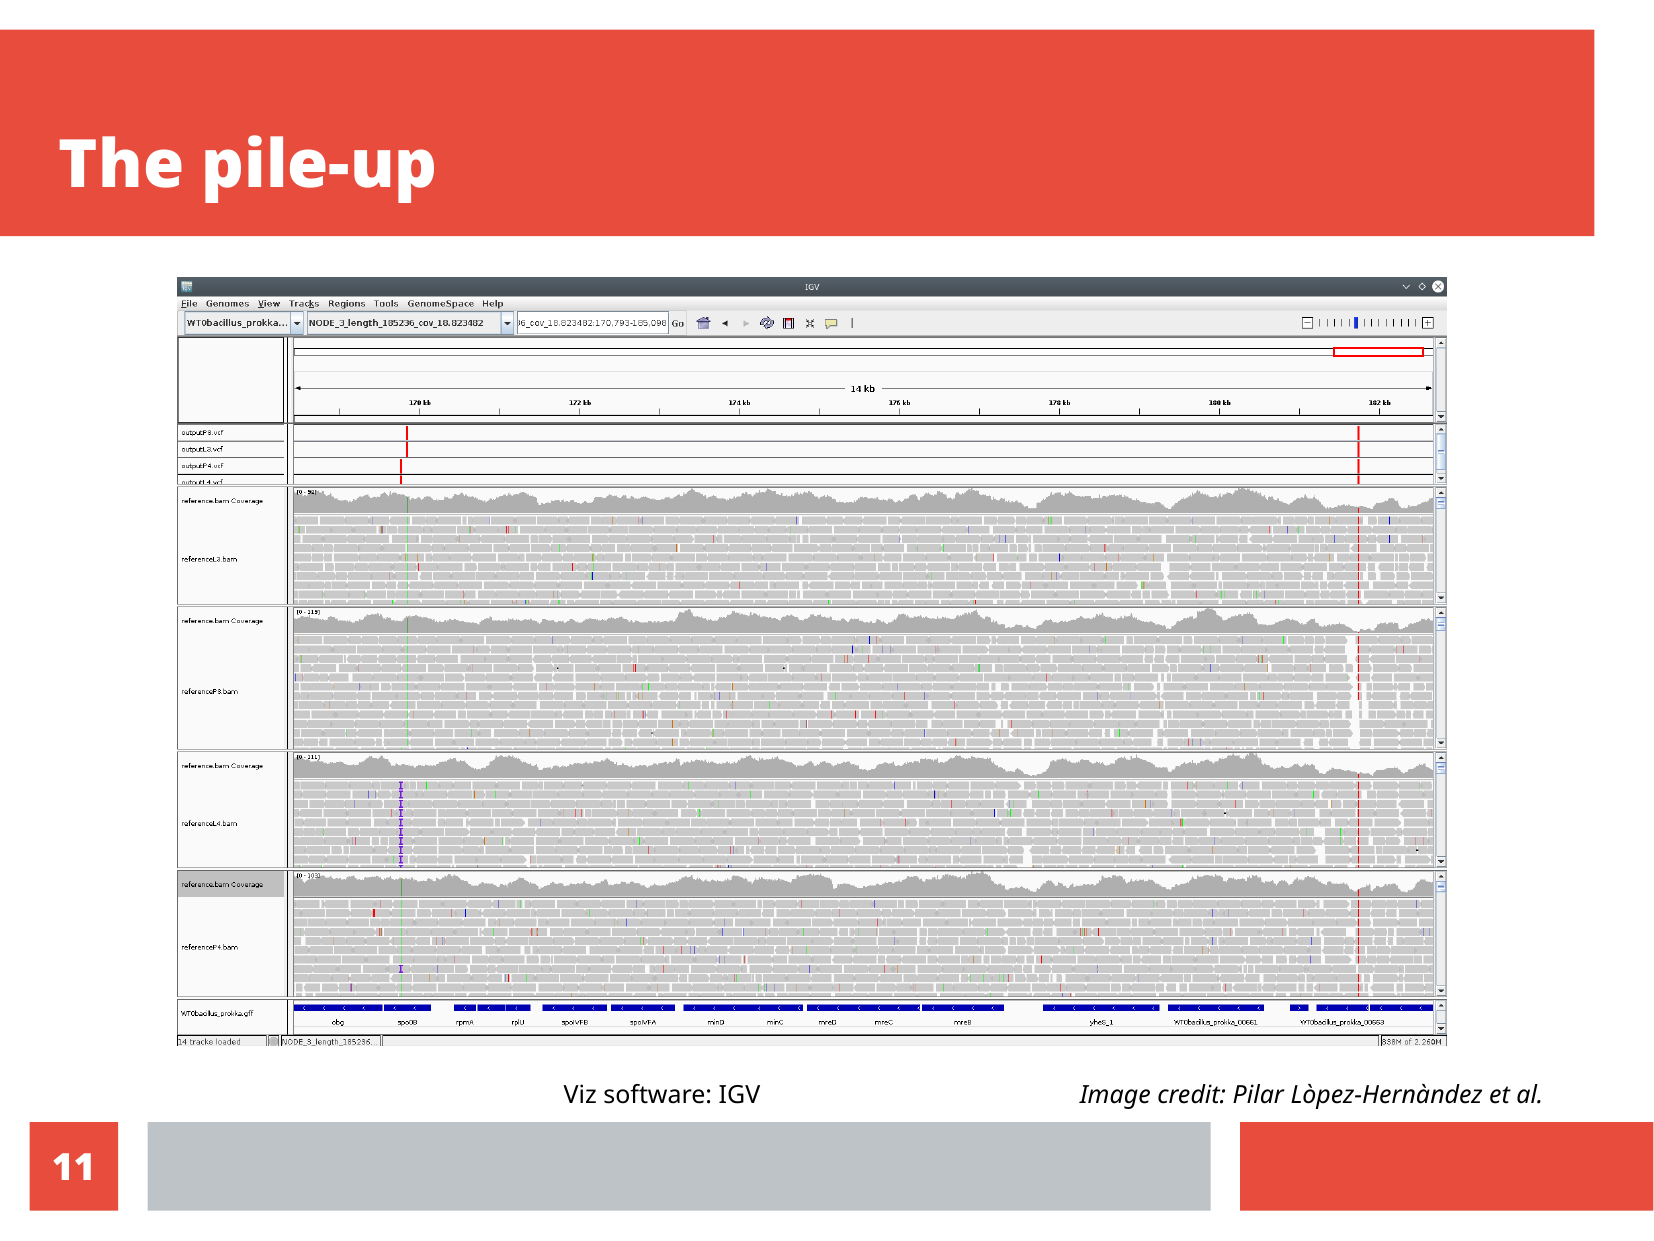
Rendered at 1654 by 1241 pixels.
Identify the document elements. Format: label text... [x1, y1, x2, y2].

text_box Viz software: IGV [548, 1068, 879, 1118]
title The pile-up [59, 59, 1595, 207]
text_box Image credit: Pilar Lòpez-Hernàndez et al. [1065, 1068, 1594, 1118]
picture [177, 277, 1447, 1046]
